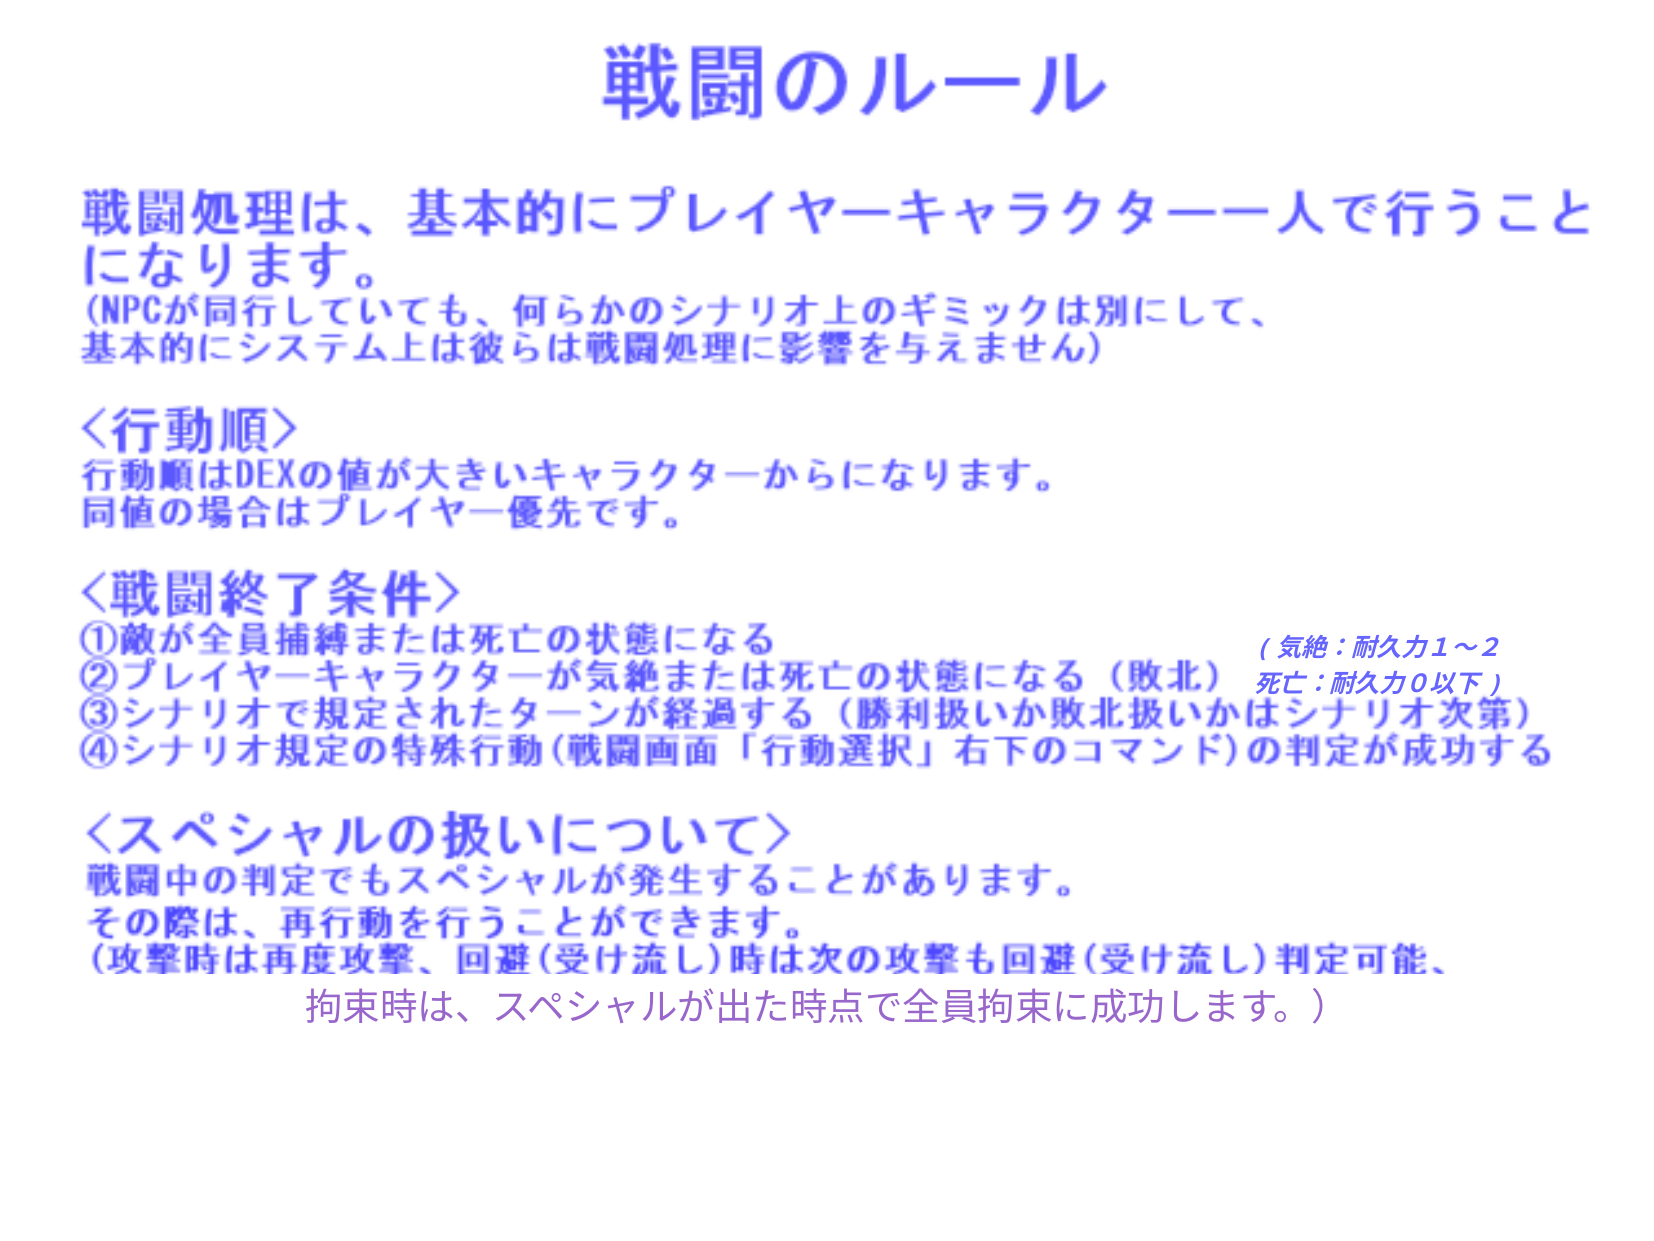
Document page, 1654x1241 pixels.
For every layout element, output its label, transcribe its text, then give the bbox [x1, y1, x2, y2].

text_box 拘束時は、スペシャルが出た時点で全員拘束に成功します。） [59, 974, 1595, 1034]
picture [0, 0, 1654, 1241]
text_box (気絶：耐久力１～２ 死亡：耐久力０以下) [1240, 620, 1565, 685]
